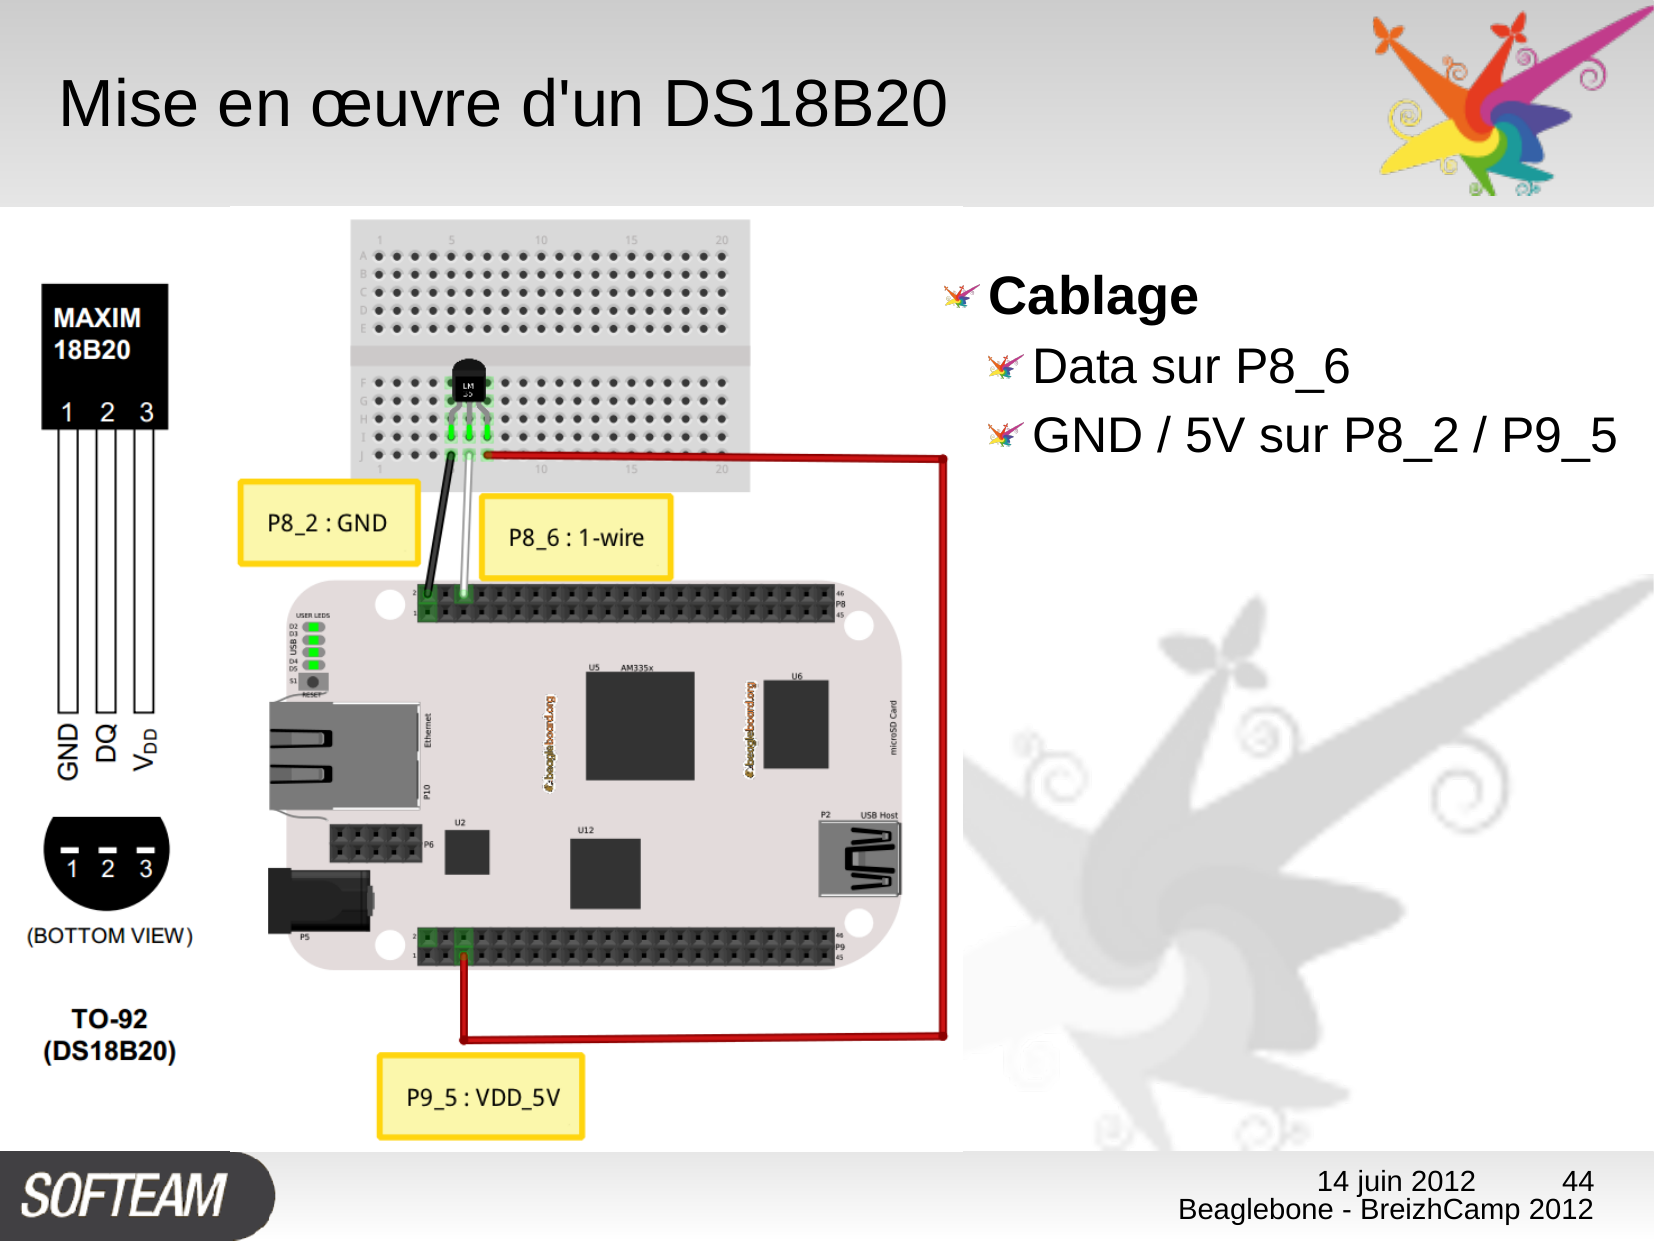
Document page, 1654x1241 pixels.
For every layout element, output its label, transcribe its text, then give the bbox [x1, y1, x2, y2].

list Cablage Data sur P8_6 GND / 5V sur P8_2 / P9_5 [944, 265, 1654, 502]
picture [23, 267, 201, 1077]
picture [0, 206, 1654, 1241]
title Mise en œuvre d'un DS18B20 [59, 29, 1359, 178]
picture [1372, 5, 1654, 196]
